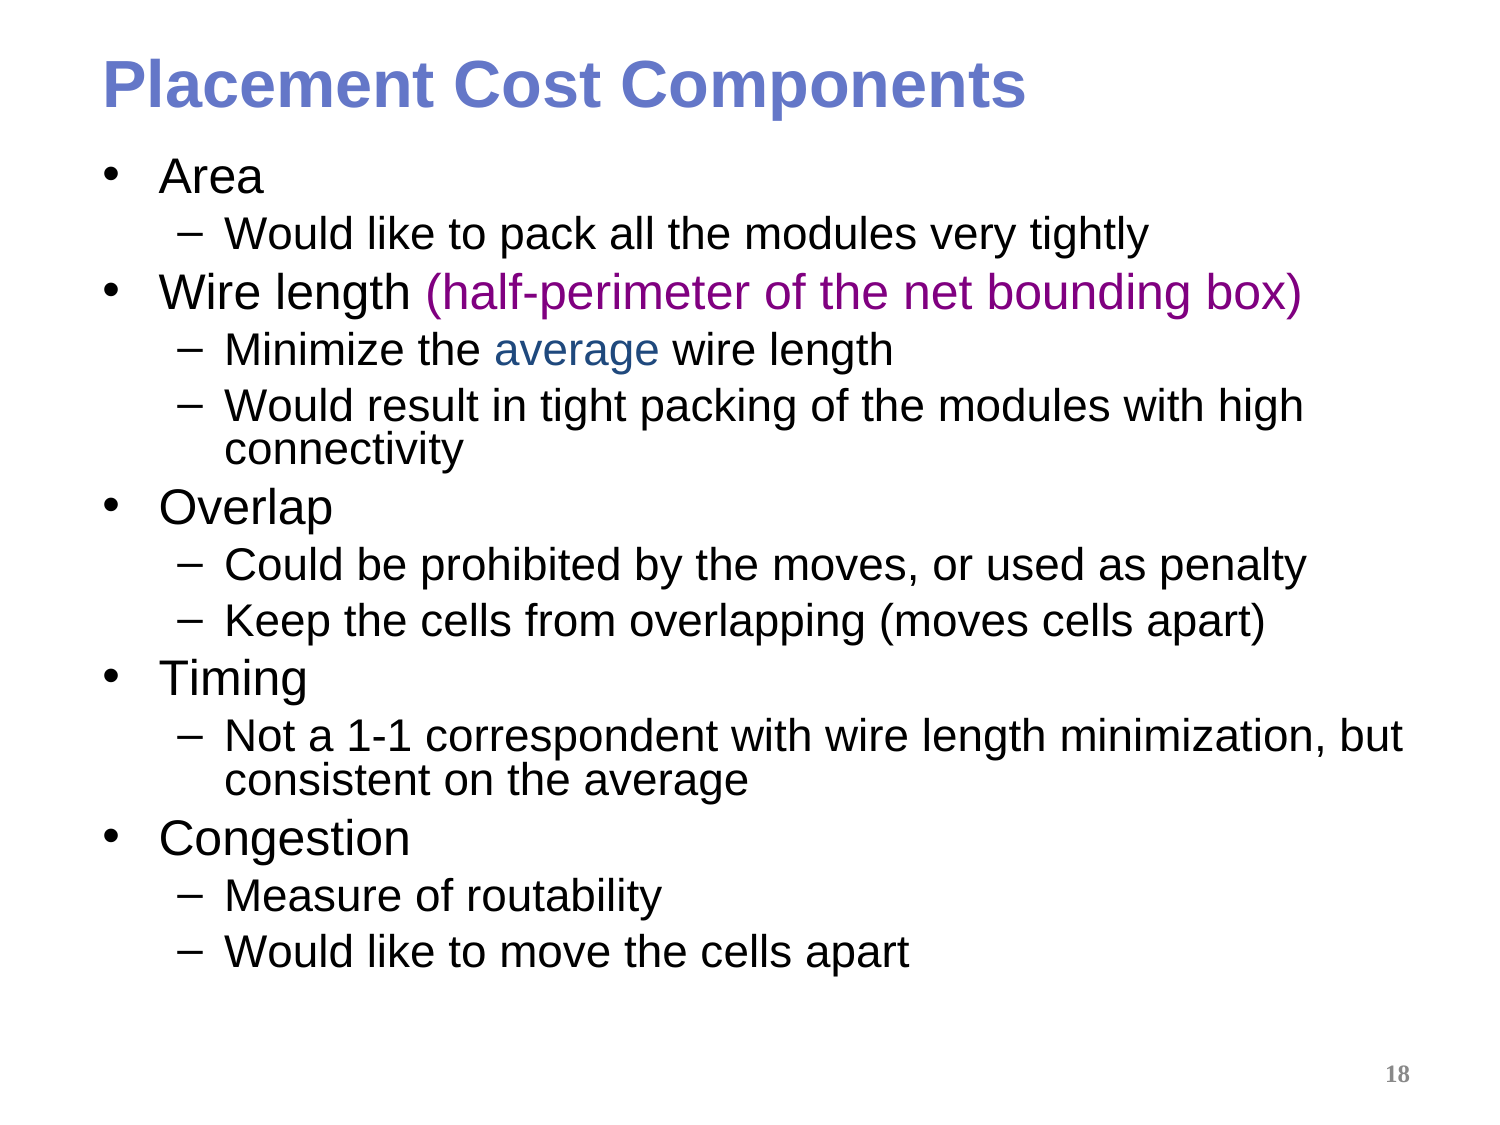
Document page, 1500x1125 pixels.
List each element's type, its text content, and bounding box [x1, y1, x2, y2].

text_box Area Would like to pack all the modules very tightly Wire length (half-perimeter of the net bounding box) Minimize the average wire length Would result in tight packing of the modules with high connectivity Overlap Could be prohibited by the moves, or used as penalty Keep the cells from overlapping (moves cells apart) Timing Not a 1-1 correspondent with wire length minimization, but consistent on the average Congestion Measure of routability Would like to move the cells apart [87, 147, 1426, 1011]
text_box <number> [1074, 1042, 1426, 1103]
text_box Placement Cost Components [87, 37, 1426, 126]
